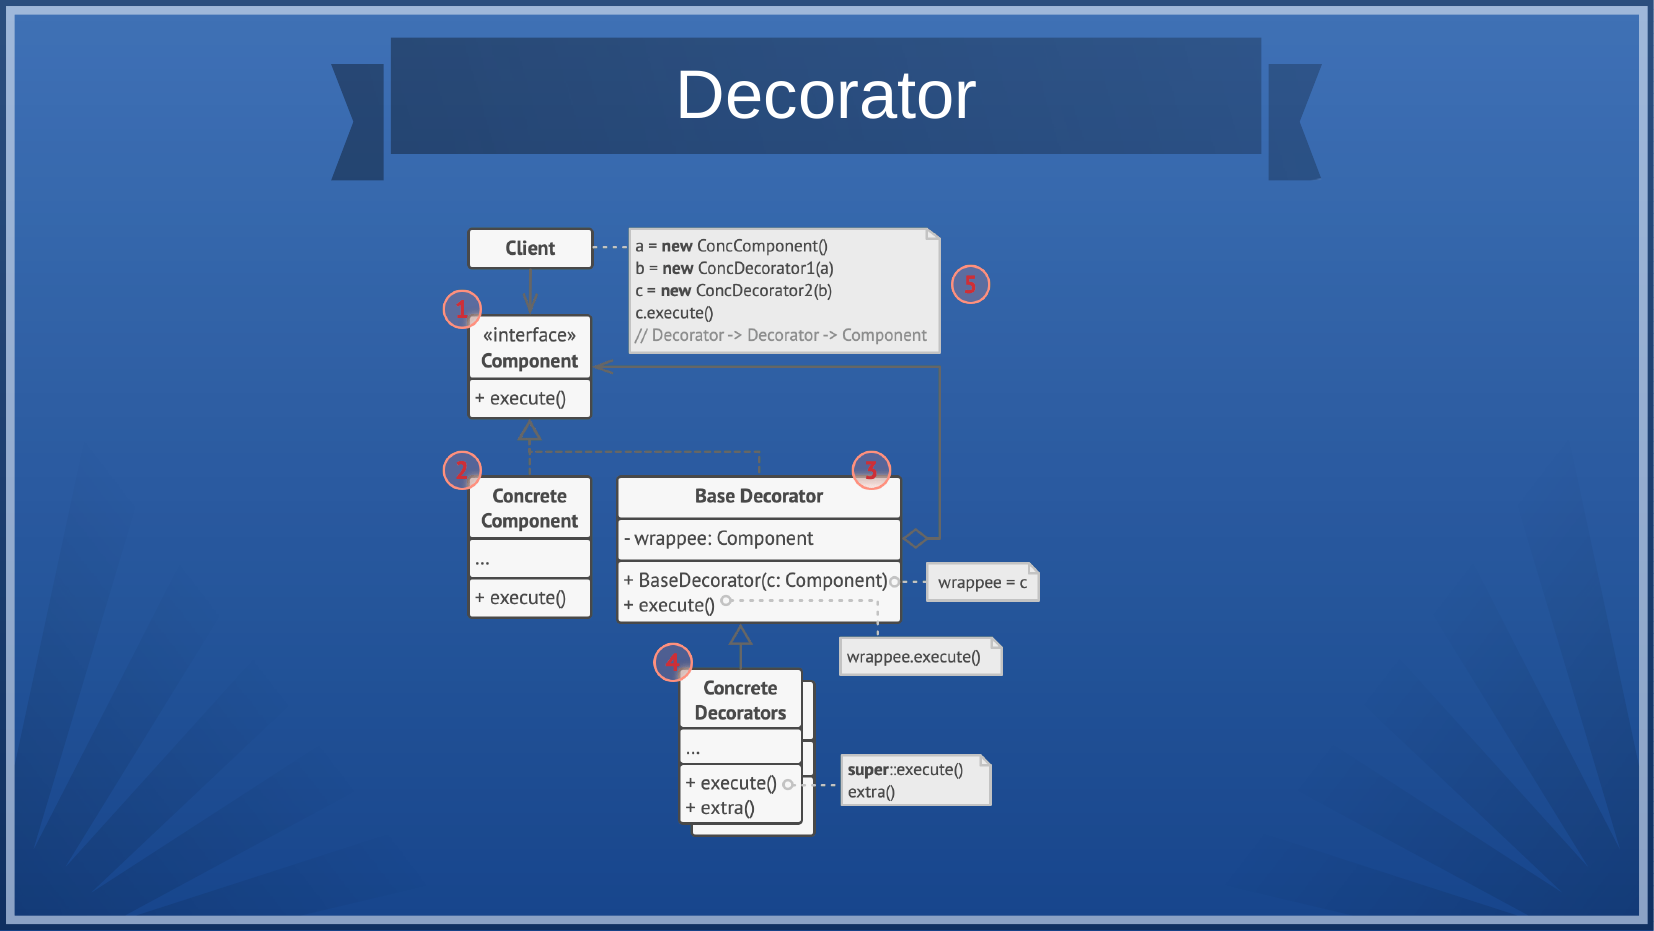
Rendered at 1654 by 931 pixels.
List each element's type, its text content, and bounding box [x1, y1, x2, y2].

list [41, 232, 1531, 856]
title Decorator [389, 35, 1264, 154]
picture [431, 216, 1051, 848]
